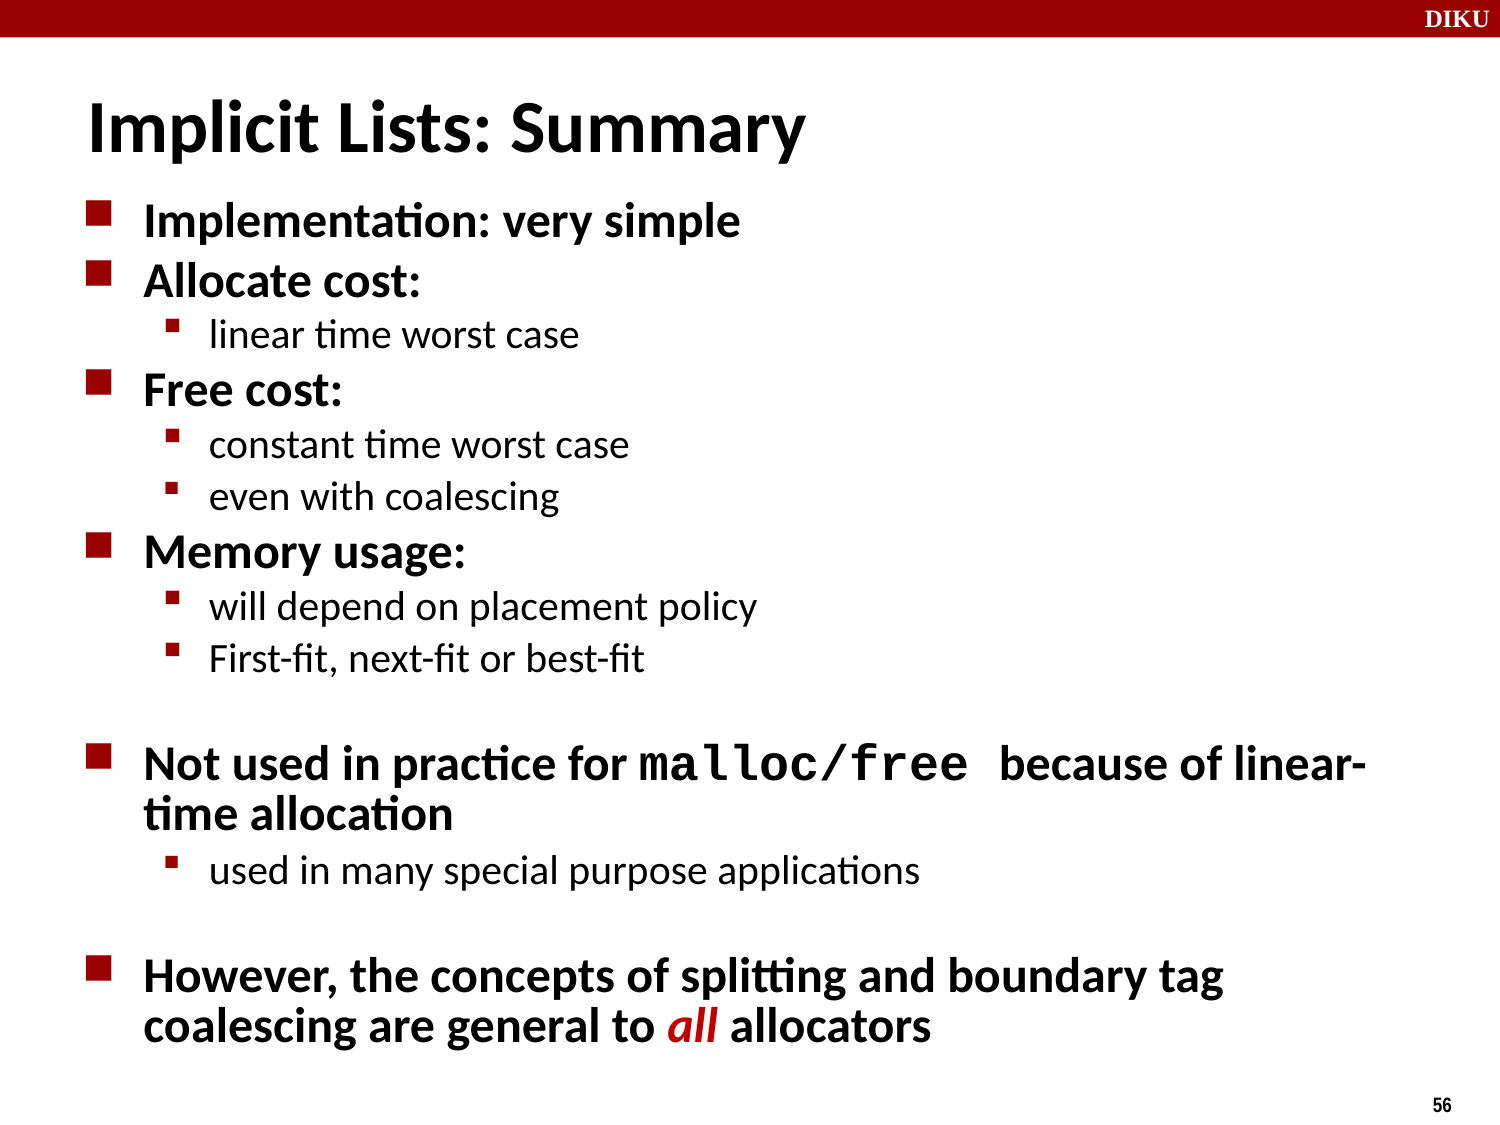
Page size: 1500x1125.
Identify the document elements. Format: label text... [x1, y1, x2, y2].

text_box Implicit Lists: Summary [72, 75, 1181, 170]
text_box Implementation: very simple Allocate cost: linear time worst case Free cost: constant time worst case even with coalescing Memory usage: will depend on placement policy First-fit, next-fit or best-fit Not used in practice for malloc/free because of linear-time allocation used in many special purpose applications However, the concepts of splitting and boundary tag coalescing are general to all allocators [72, 190, 1435, 1075]
